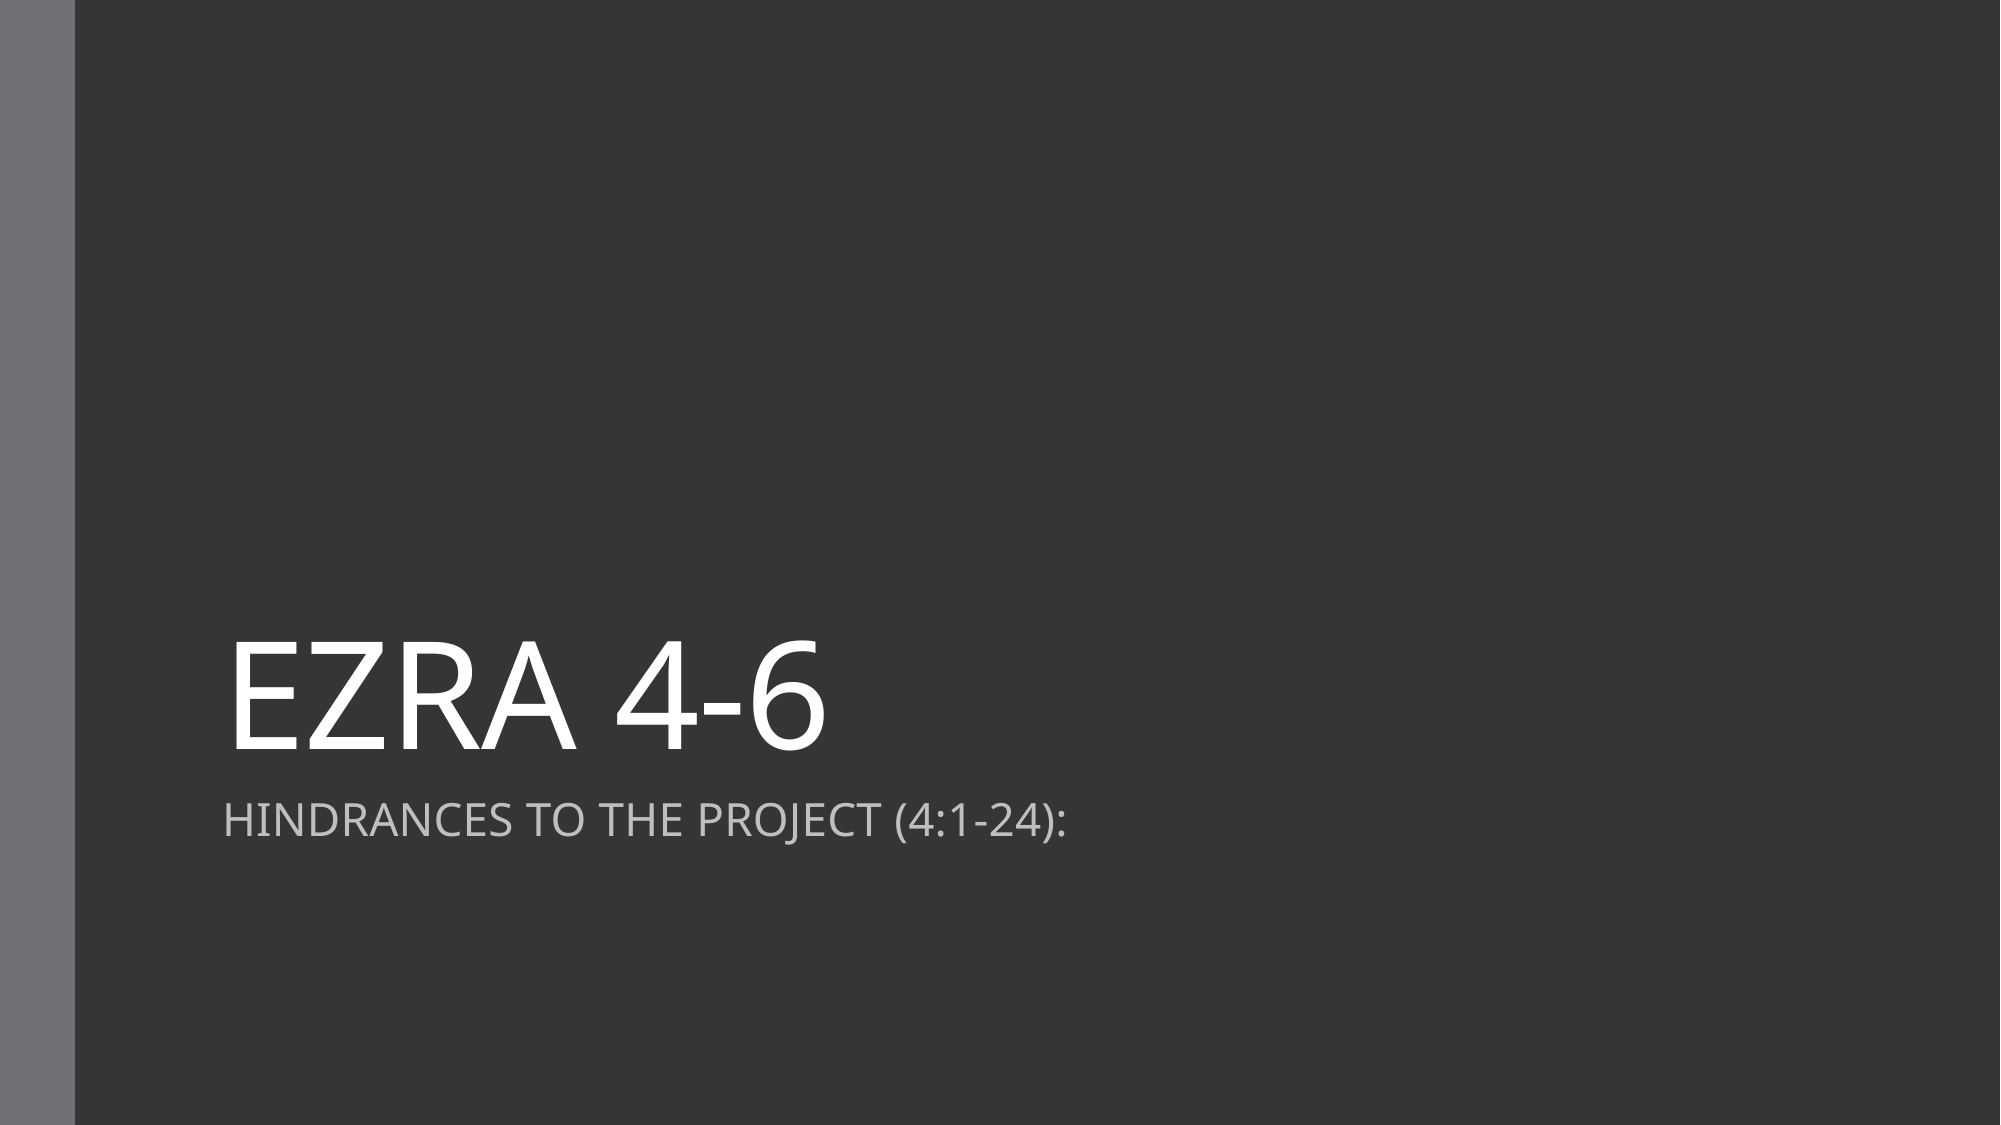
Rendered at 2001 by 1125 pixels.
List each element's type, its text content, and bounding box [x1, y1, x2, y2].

title EZRA 4-6 [206, 124, 1752, 787]
subtitle HINDRANCES TO THE PROJECT (4:1-24): [206, 787, 1752, 1066]
